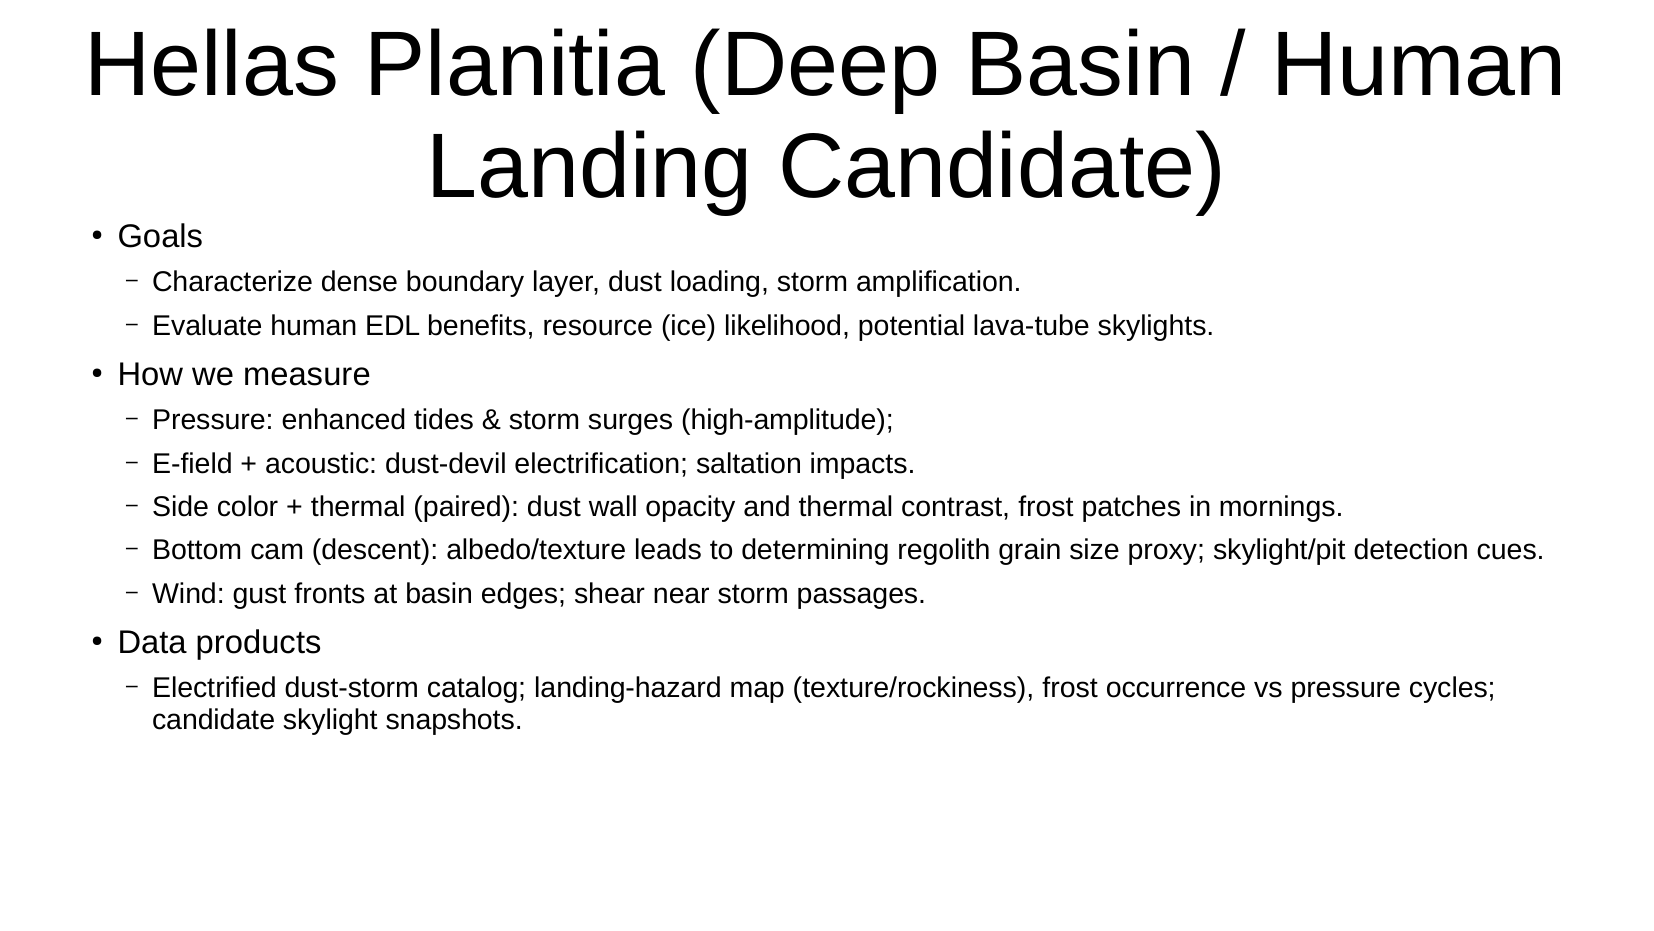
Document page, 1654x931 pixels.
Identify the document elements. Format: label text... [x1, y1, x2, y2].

title Hellas Planitia (Deep Basin / Human Landing Candidate) [82, 12, 1571, 217]
list Goals Characterize dense boundary layer, dust loading, storm amplification. Evaluate human EDL benefits, resource (ice) likelihood, potential lava-tube skylights. How we measure Pressure: enhanced tides & storm surges (high-amplitude); E-field + acoustic: dust-devil electrification; saltation impacts. Side color + thermal (paired): dust wall opacity and thermal contrast, frost patches in mornings. Bottom cam (descent): albedo/texture leads to determining regolith grain size proxy; skylight/pit detection cues. Wind: gust fronts at basin edges; shear near storm passages. Data products Electrified dust-storm catalog; landing-hazard map (texture/rockiness), frost occurrence vs pressure cycles; candidate skylight snapshots. [82, 217, 1571, 758]
